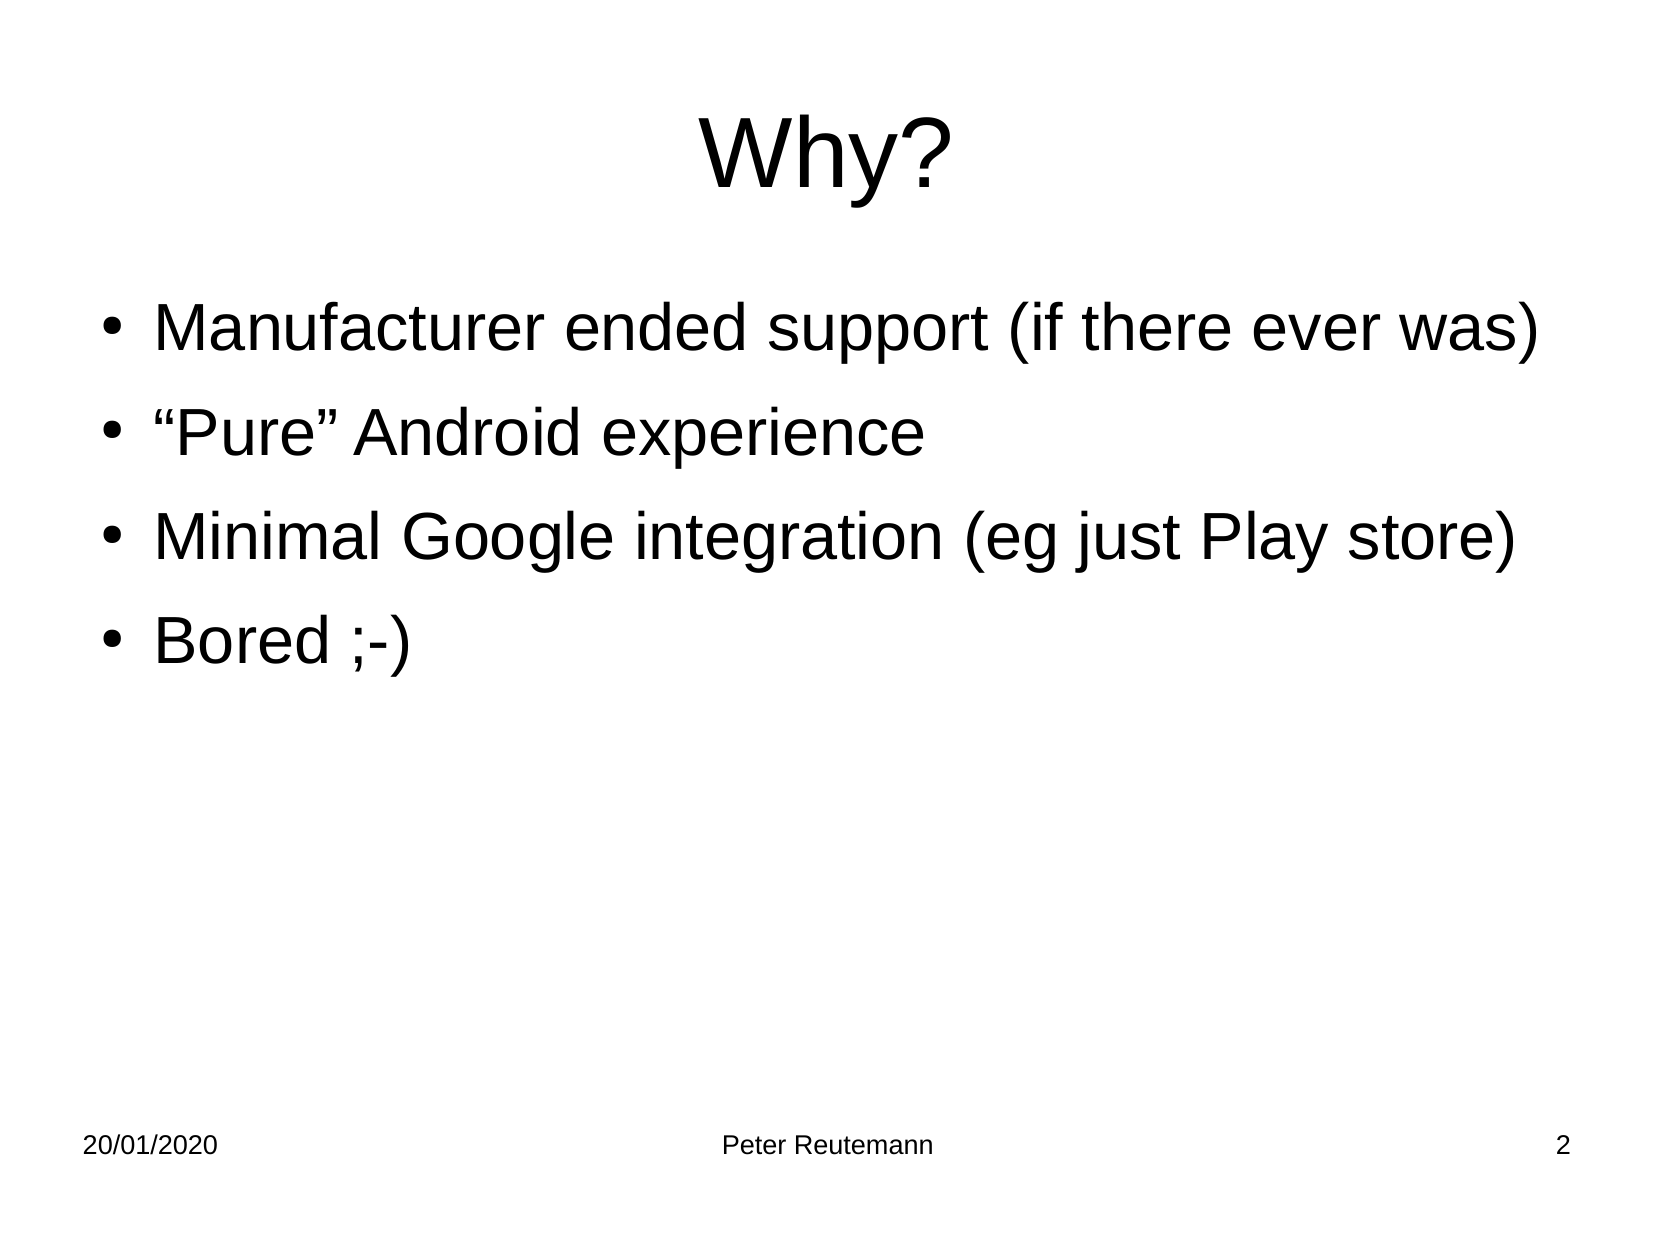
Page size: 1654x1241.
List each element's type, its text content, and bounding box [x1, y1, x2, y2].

list Manufacturer ended support (if there ever was) “Pure” Android experience Minimal Google integration (eg just Play store) Bored ;-) [82, 290, 1571, 1010]
title Why? [82, 49, 1571, 257]
